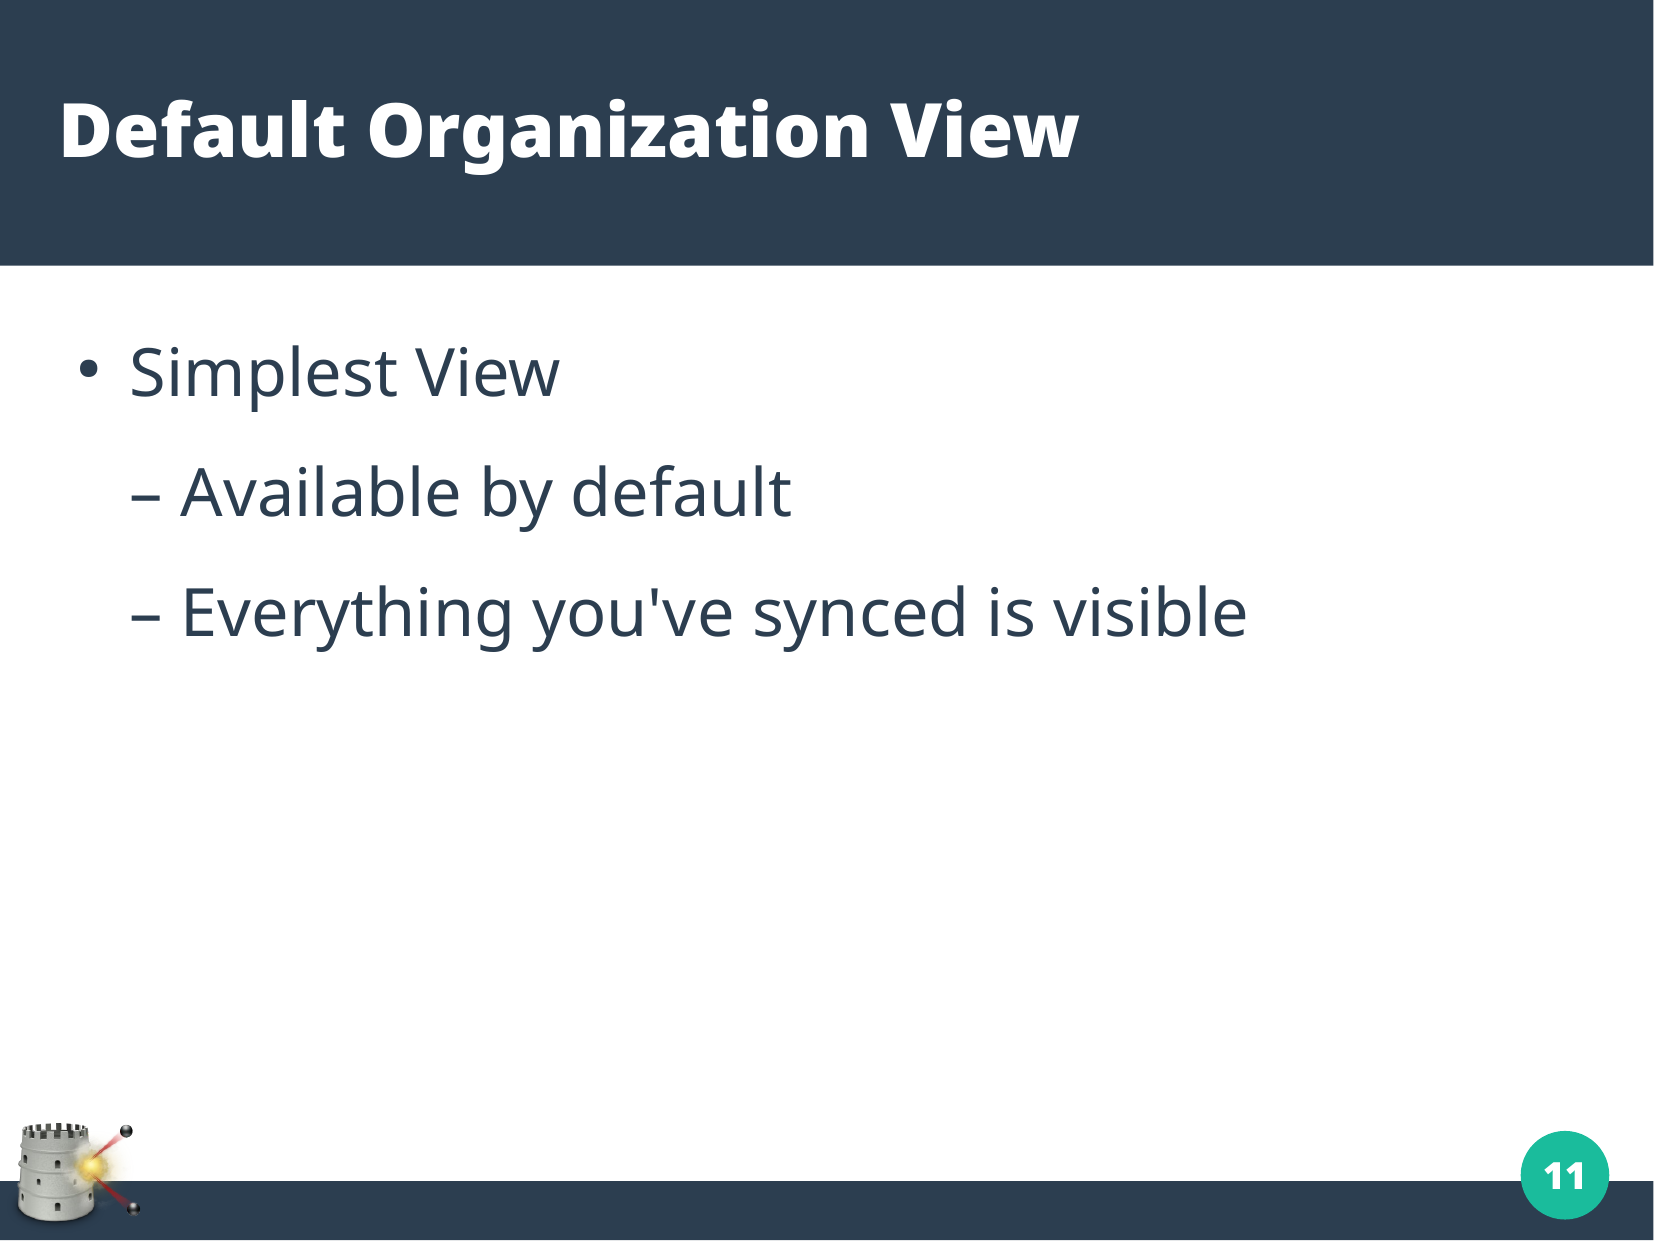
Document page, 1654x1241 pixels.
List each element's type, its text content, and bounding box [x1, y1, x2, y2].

title Default Organization View [59, 49, 1595, 207]
list Simplest View – Available by default – Everything you've synced is visible [59, 324, 1595, 1152]
picture [5, 1104, 148, 1241]
